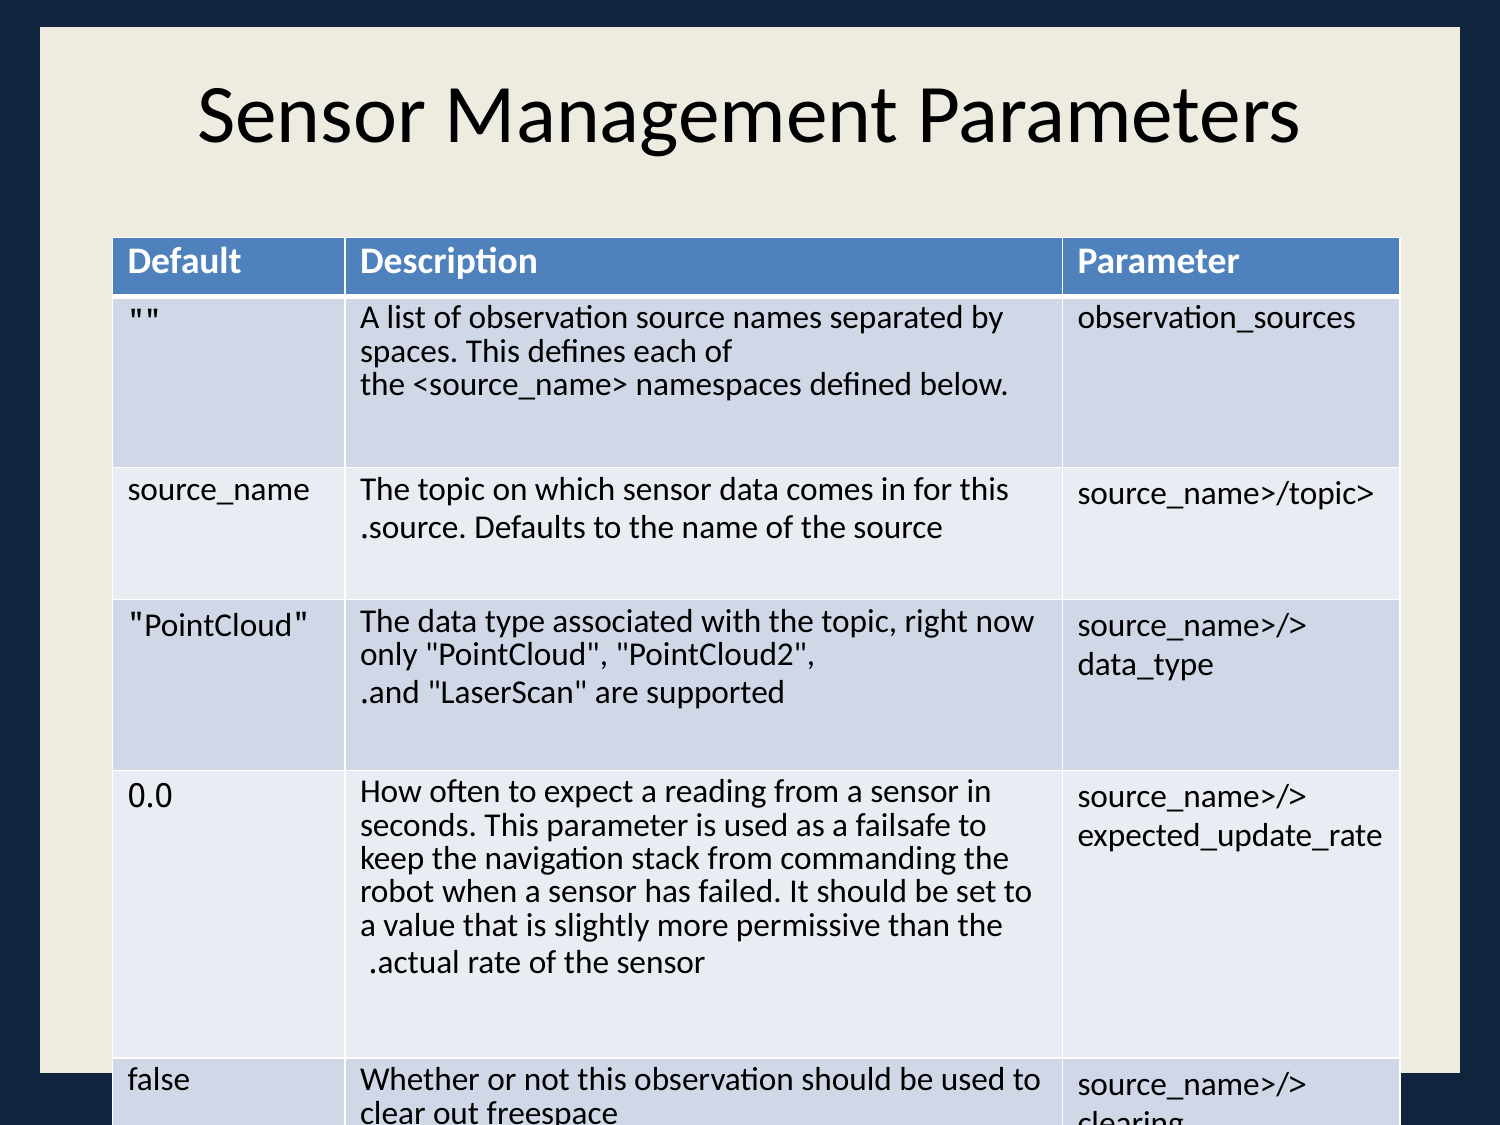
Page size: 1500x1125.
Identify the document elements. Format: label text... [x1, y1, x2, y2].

table_header Default [113, 238, 344, 294]
table_cell Whether or not this observation should be used to clear out freespace [346, 1059, 1062, 1125]
table_cell <source_name>/data_type [1063, 600, 1399, 770]
title Sensor Management Parameters [37, 31, 1463, 188]
table_cell "" [113, 299, 344, 467]
table_header Description [346, 238, 1062, 294]
table_cell false [113, 1059, 344, 1125]
table_cell 0.0 [113, 771, 344, 1057]
table_header Parameter [1063, 238, 1399, 294]
table_cell <source_name>/expected_update_rate [1063, 771, 1399, 1057]
table_cell The data type associated with the topic, right now only "PointCloud", "PointCloud2", and "LaserScan" are supported. [346, 600, 1062, 770]
table_cell observation_sources [1063, 299, 1399, 467]
table_cell "PointCloud" [113, 600, 344, 770]
table_cell source_name [113, 468, 344, 599]
table_cell A list of observation source names separated by spaces. This defines each of the <source_name> namespaces defined below. [346, 299, 1062, 467]
table_cell <source_name>/clearing [1063, 1059, 1399, 1125]
table_cell <source_name>/topic [1063, 468, 1399, 599]
table_cell The topic on which sensor data comes in for this source. Defaults to the name of the source. [346, 468, 1062, 599]
table_cell How often to expect a reading from a sensor in seconds. This parameter is used as a failsafe to keep the navigation stack from commanding the robot when a sensor has failed. It should be set to a value that is slightly more permissive than the actual rate of the sensor. [346, 771, 1062, 1057]
